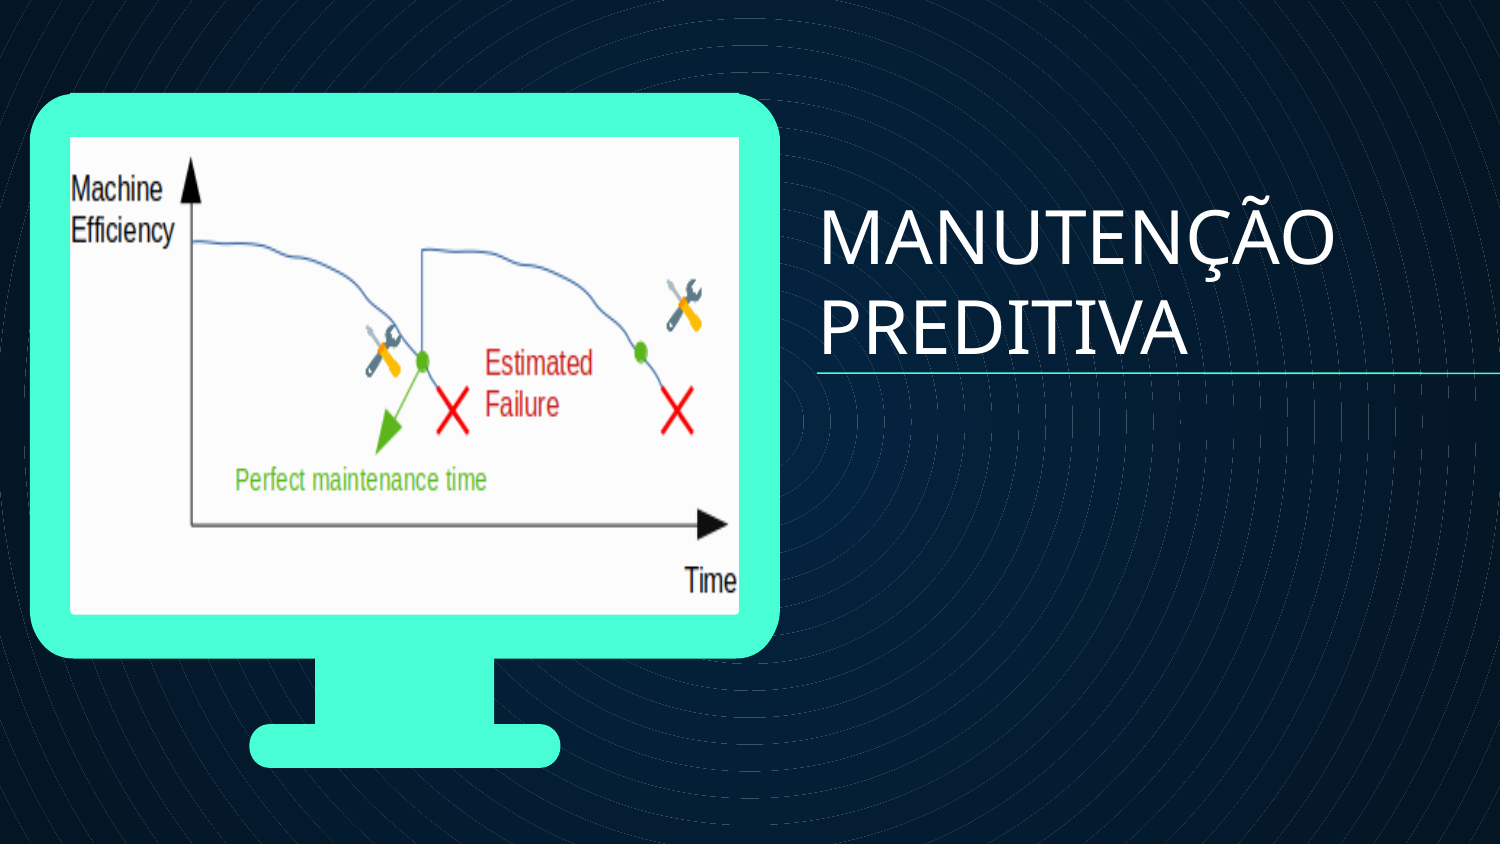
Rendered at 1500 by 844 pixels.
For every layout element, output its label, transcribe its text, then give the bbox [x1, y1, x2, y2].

text_box MANUTENÇÃO PREDITIVA [802, 284, 1382, 385]
text_box [29, 92, 780, 768]
picture [71, 137, 739, 614]
